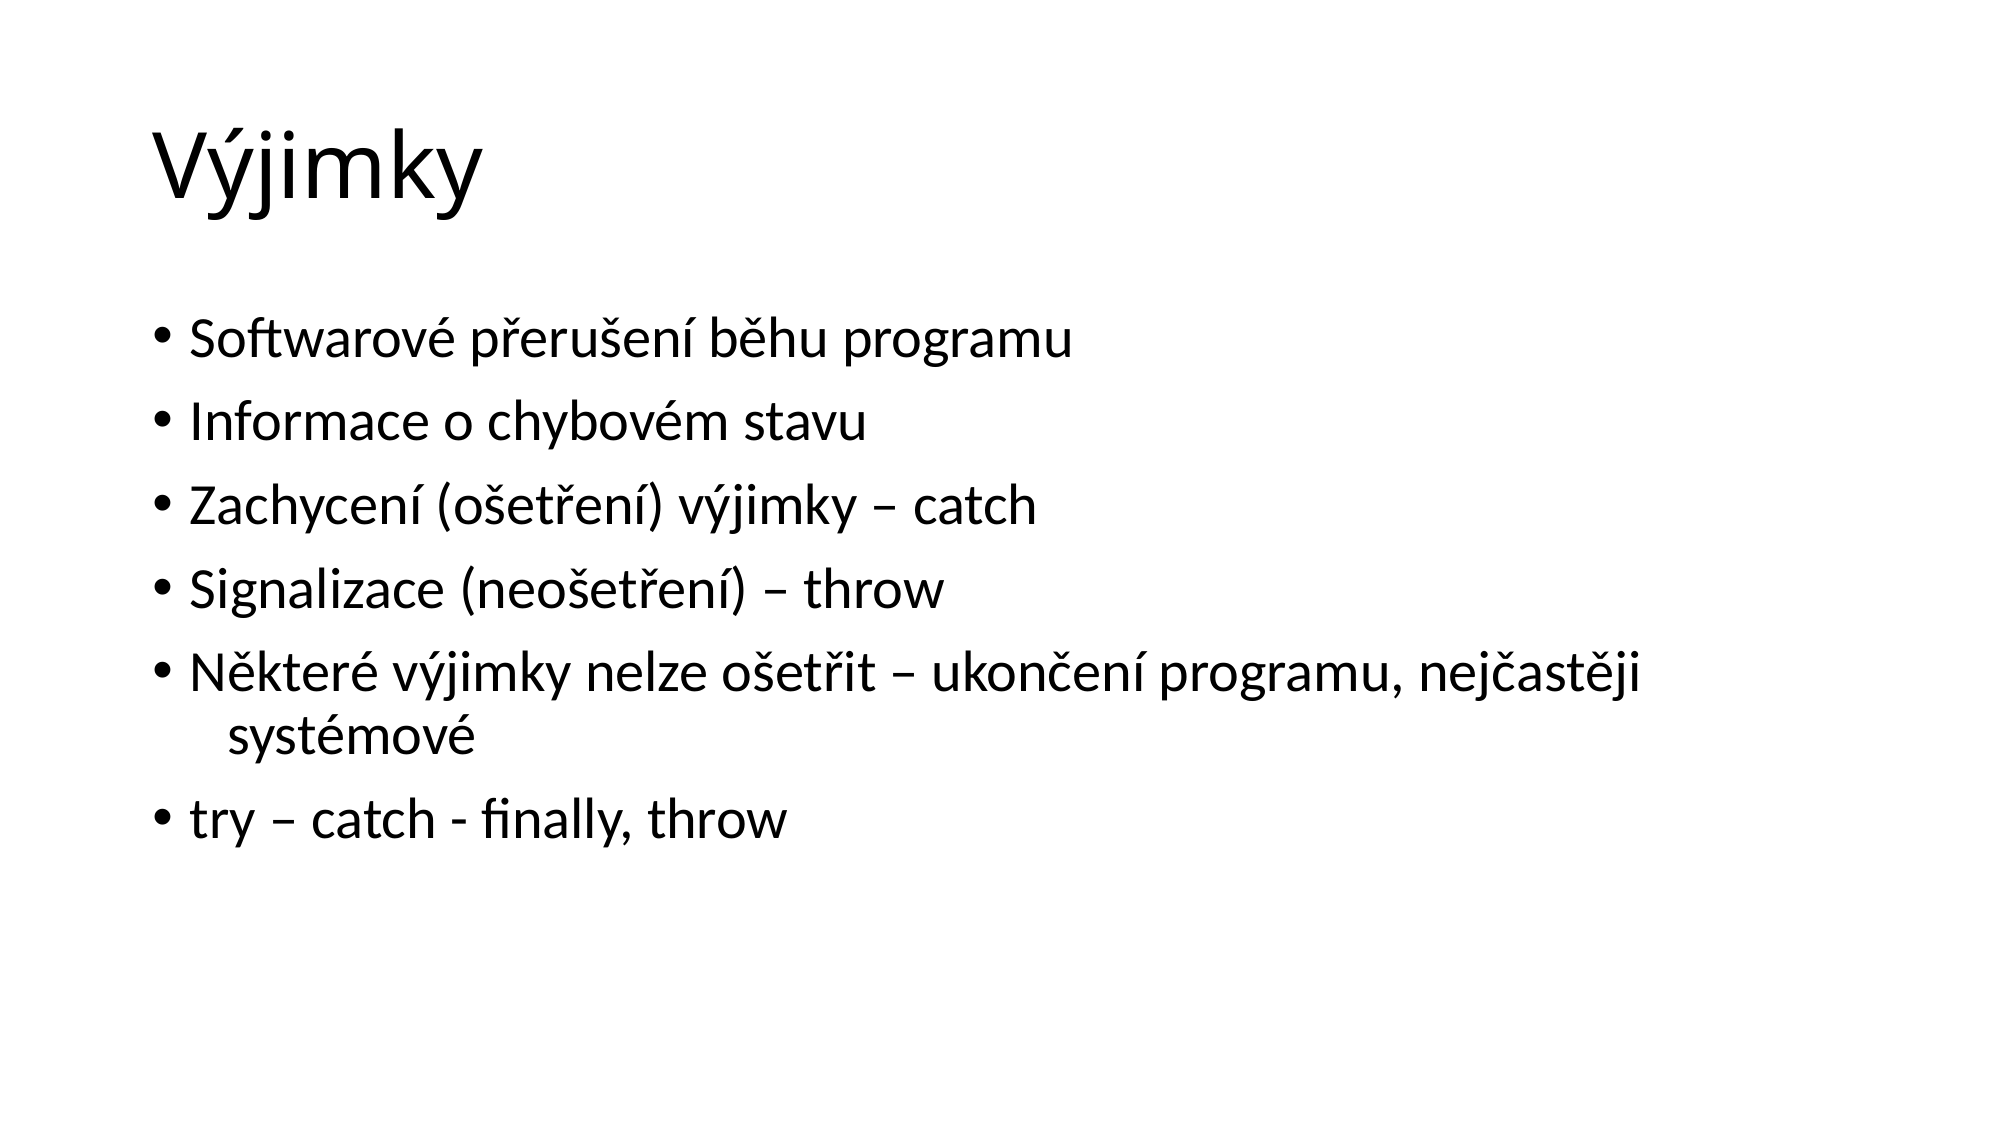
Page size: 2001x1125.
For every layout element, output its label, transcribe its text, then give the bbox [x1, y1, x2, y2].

list Softwarové přerušení běhu programu Informace o chybovém stavu Zachycení (ošetření) výjimky – catch Signalizace (neošetření) – throw Některé výjimky nelze ošetřit – ukončení programu, nejčastěji systémové try – catch - finally, throw [137, 299, 1863, 1014]
title Výjimky [137, 59, 1863, 278]
